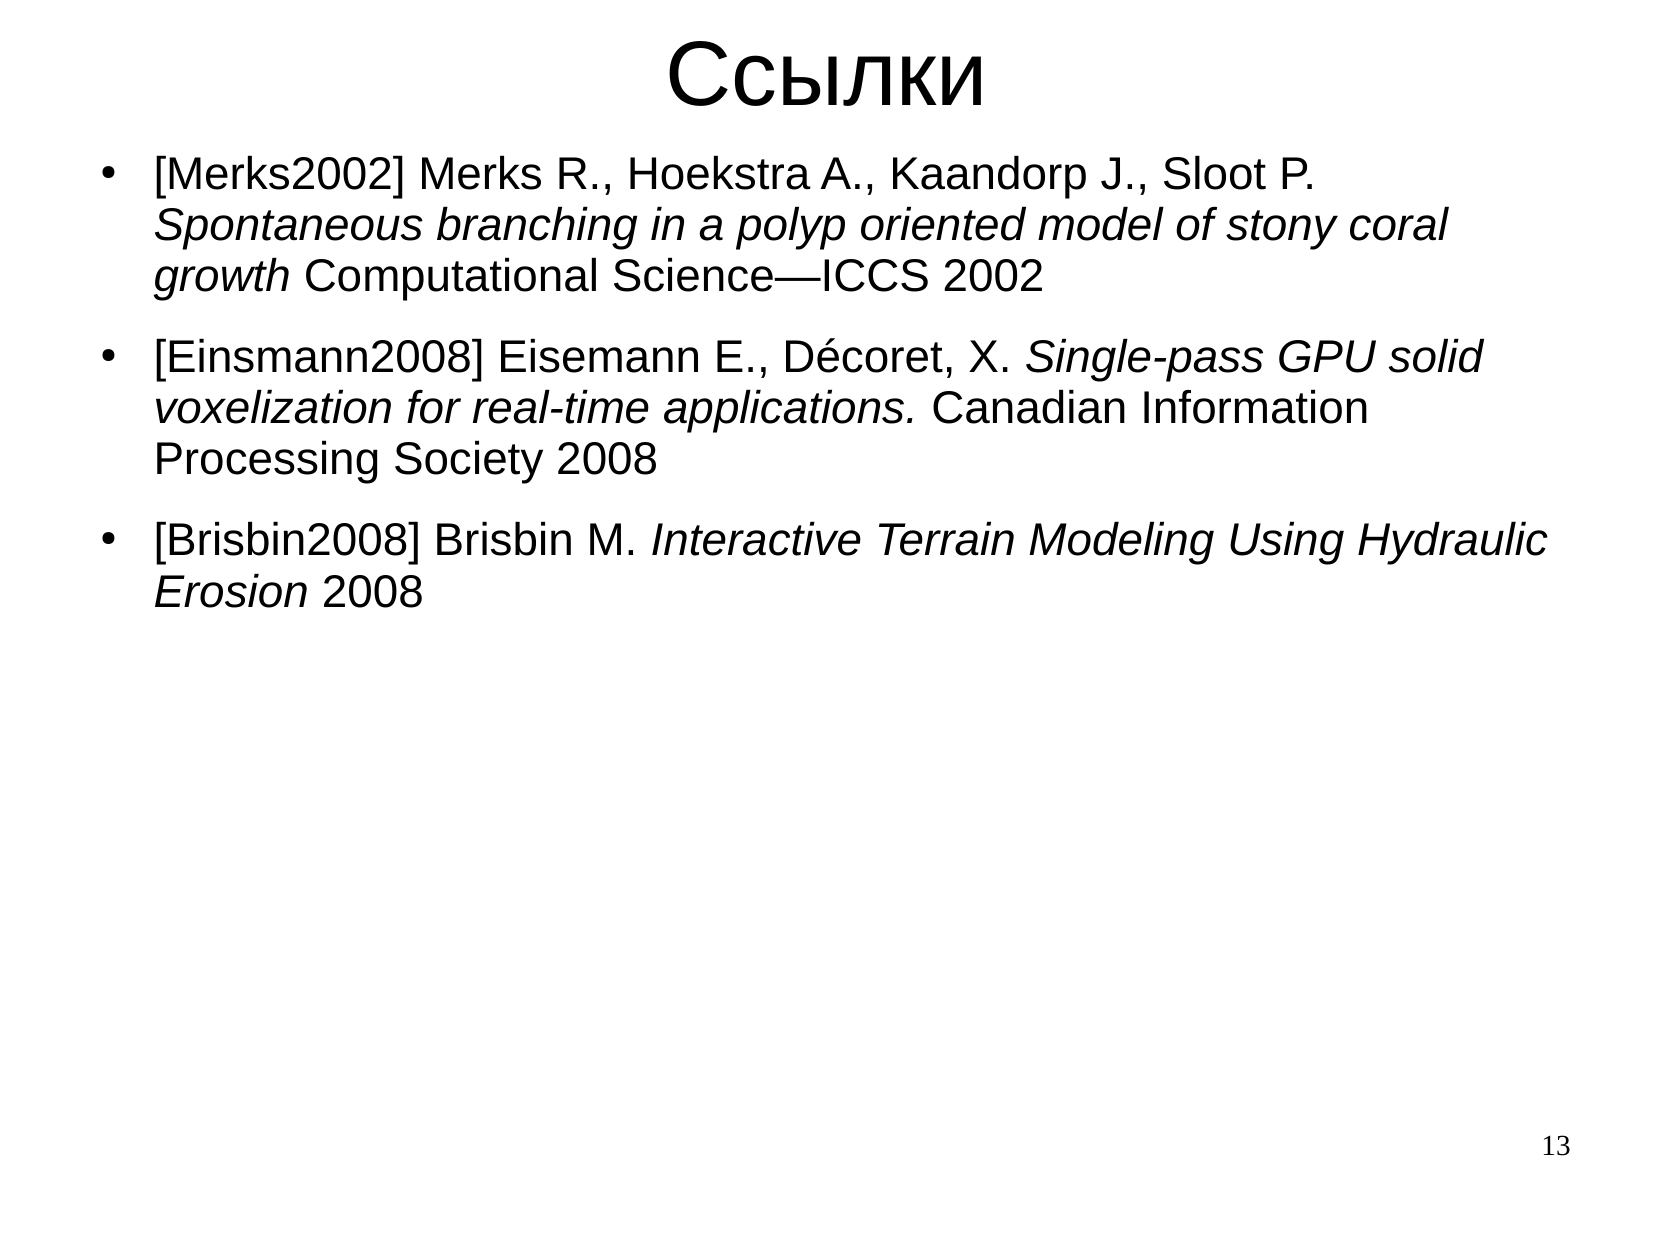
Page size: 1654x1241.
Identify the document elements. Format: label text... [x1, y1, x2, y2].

list [Merks2002] Merks R., Hoekstra A., Kaandorp J., Sloot P. Spontaneous branching in a polyp oriented model of stony coral growth Computational Science—ICCS 2002 [Einsmann2008] Eisemann E., Décoret, X. Single-pass GPU solid voxelization for real-time applications. Canadian Information Processing Society 2008 [Brisbin2008] Brisbin M. Interactive Terrain Modeling Using Hydraulic Erosion 2008 [82, 147, 1571, 1094]
title Ссылки [82, 0, 1571, 147]
